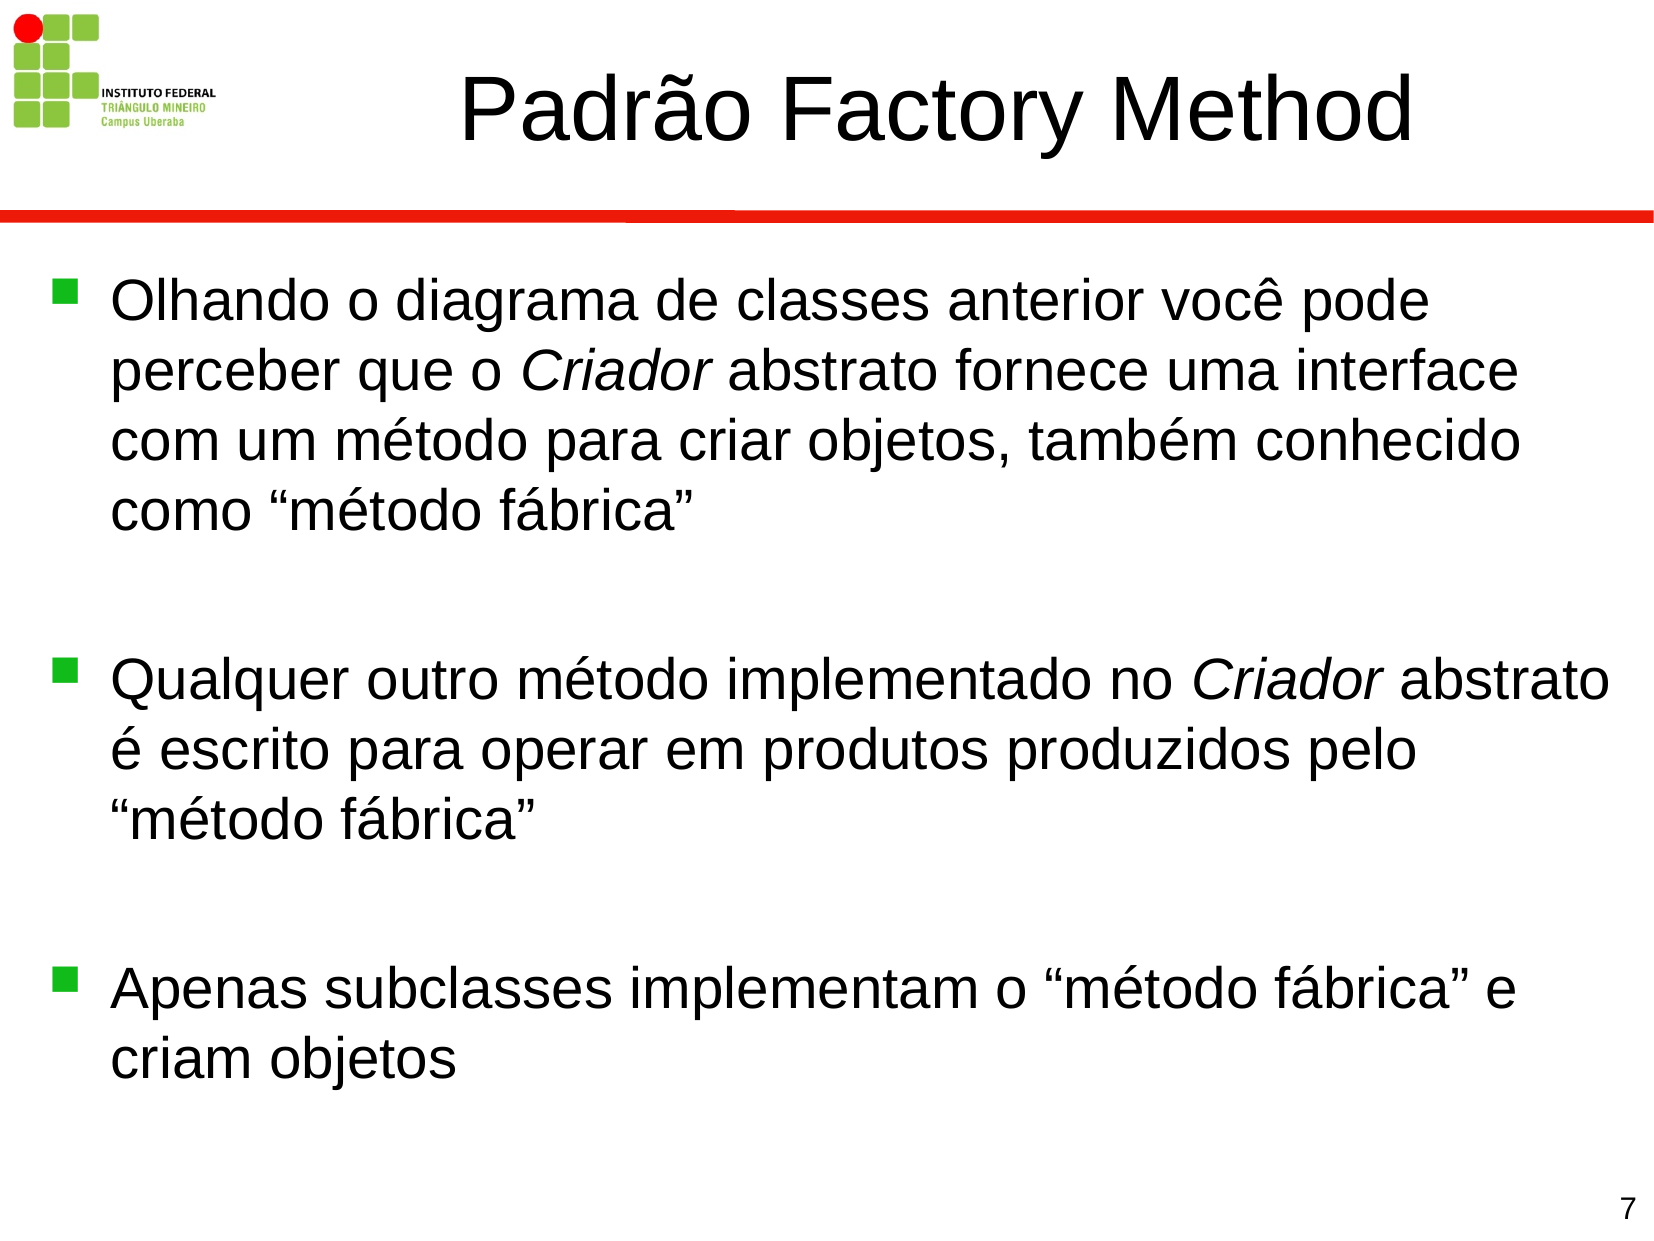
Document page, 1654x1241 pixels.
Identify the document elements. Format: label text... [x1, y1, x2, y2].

picture [0, 2, 228, 139]
text_box <number> [1185, 1179, 1654, 1220]
text_box Olhando o diagrama de classes anterior você pode perceber que o Criador abstrato fornece uma interface com um método para criar objetos, também conhecido como “método fábrica” Qualquer outro método implementado no Criador abstrato é escrito para operar em produtos produzidos pelo “método fábrica” Apenas subclasses implementam o “método fábrica” e criam objetos [32, 253, 1654, 1241]
text_box Padrão Factory Method [253, 0, 1622, 207]
